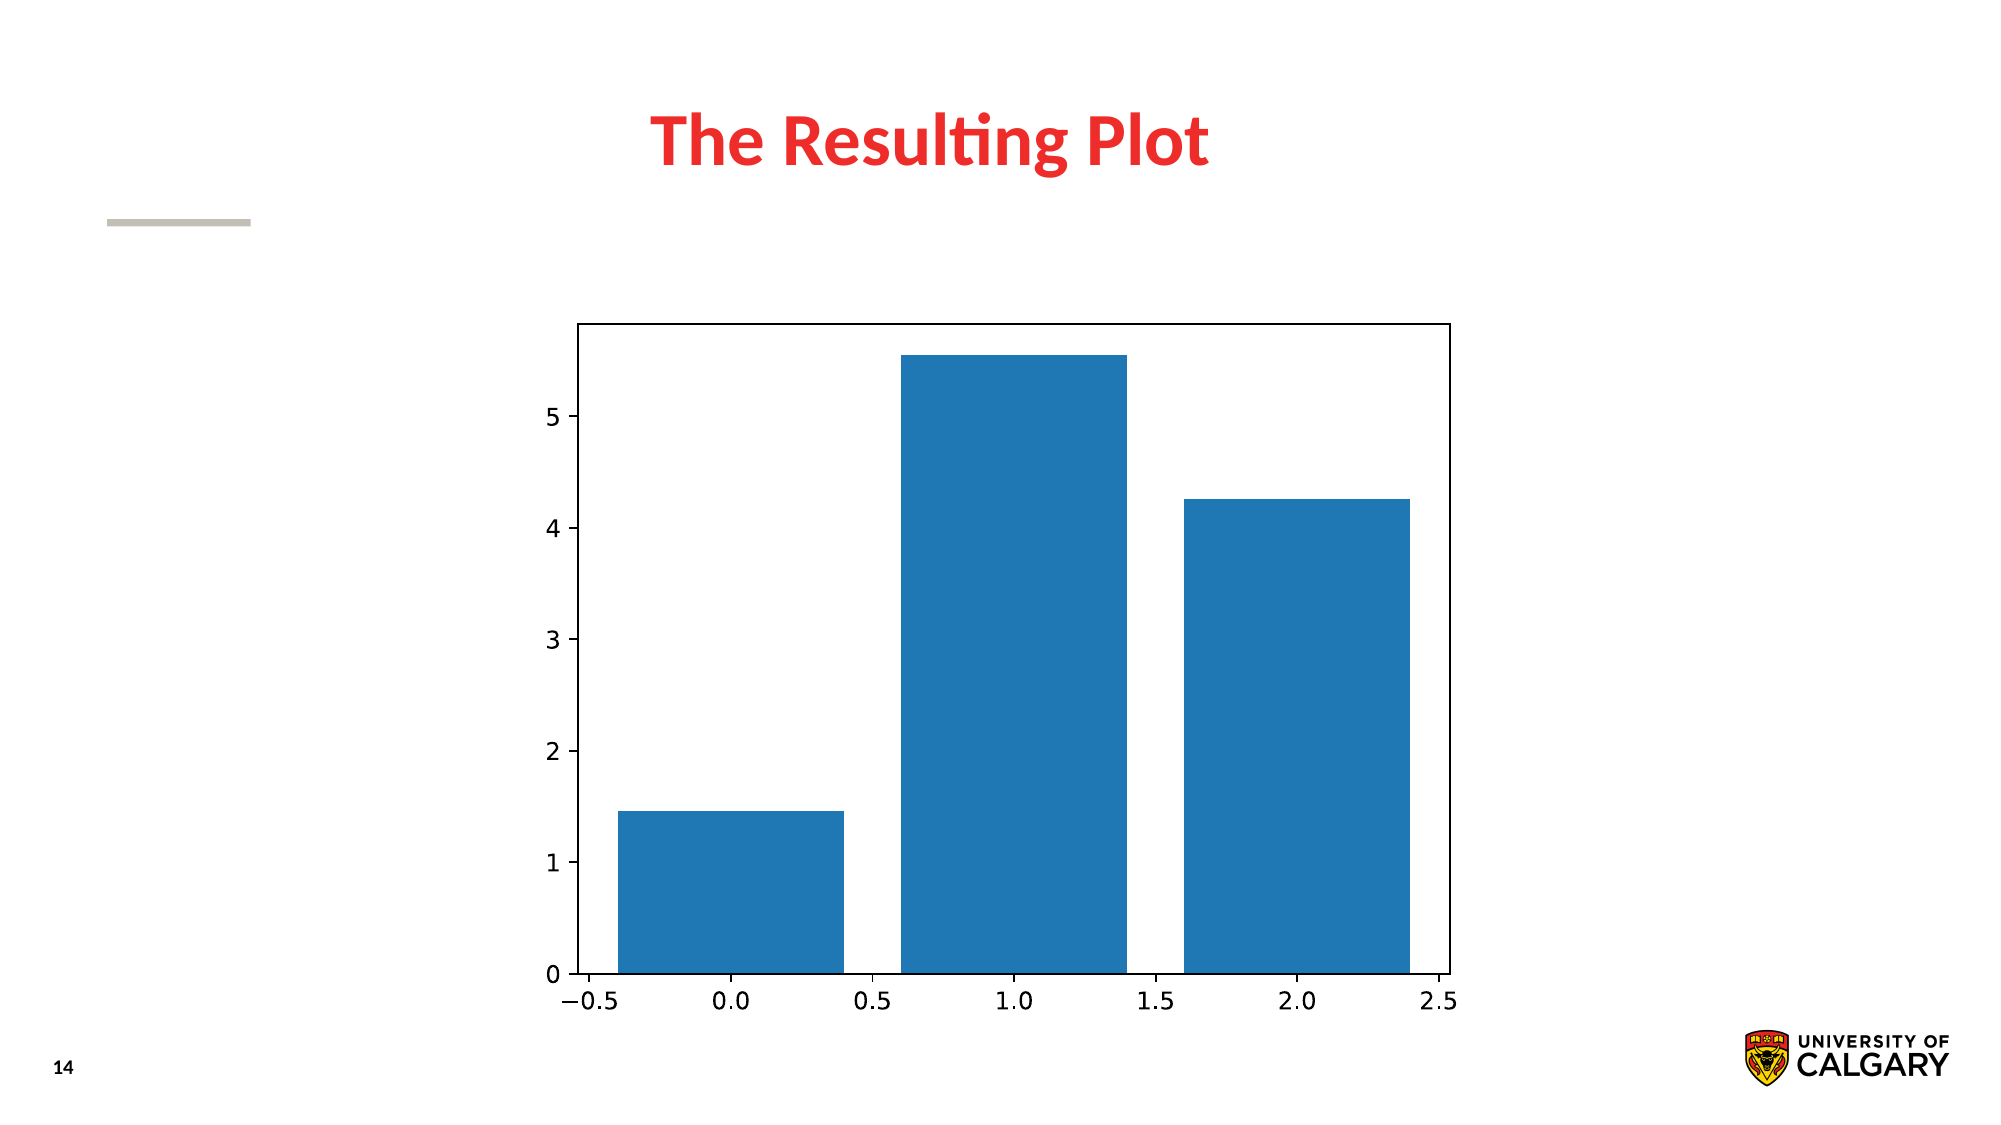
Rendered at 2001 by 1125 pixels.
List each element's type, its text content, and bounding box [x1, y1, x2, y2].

picture [1722, 1012, 1972, 1099]
picture [436, 221, 1564, 1068]
title The Resulting Plot [87, 60, 1774, 222]
